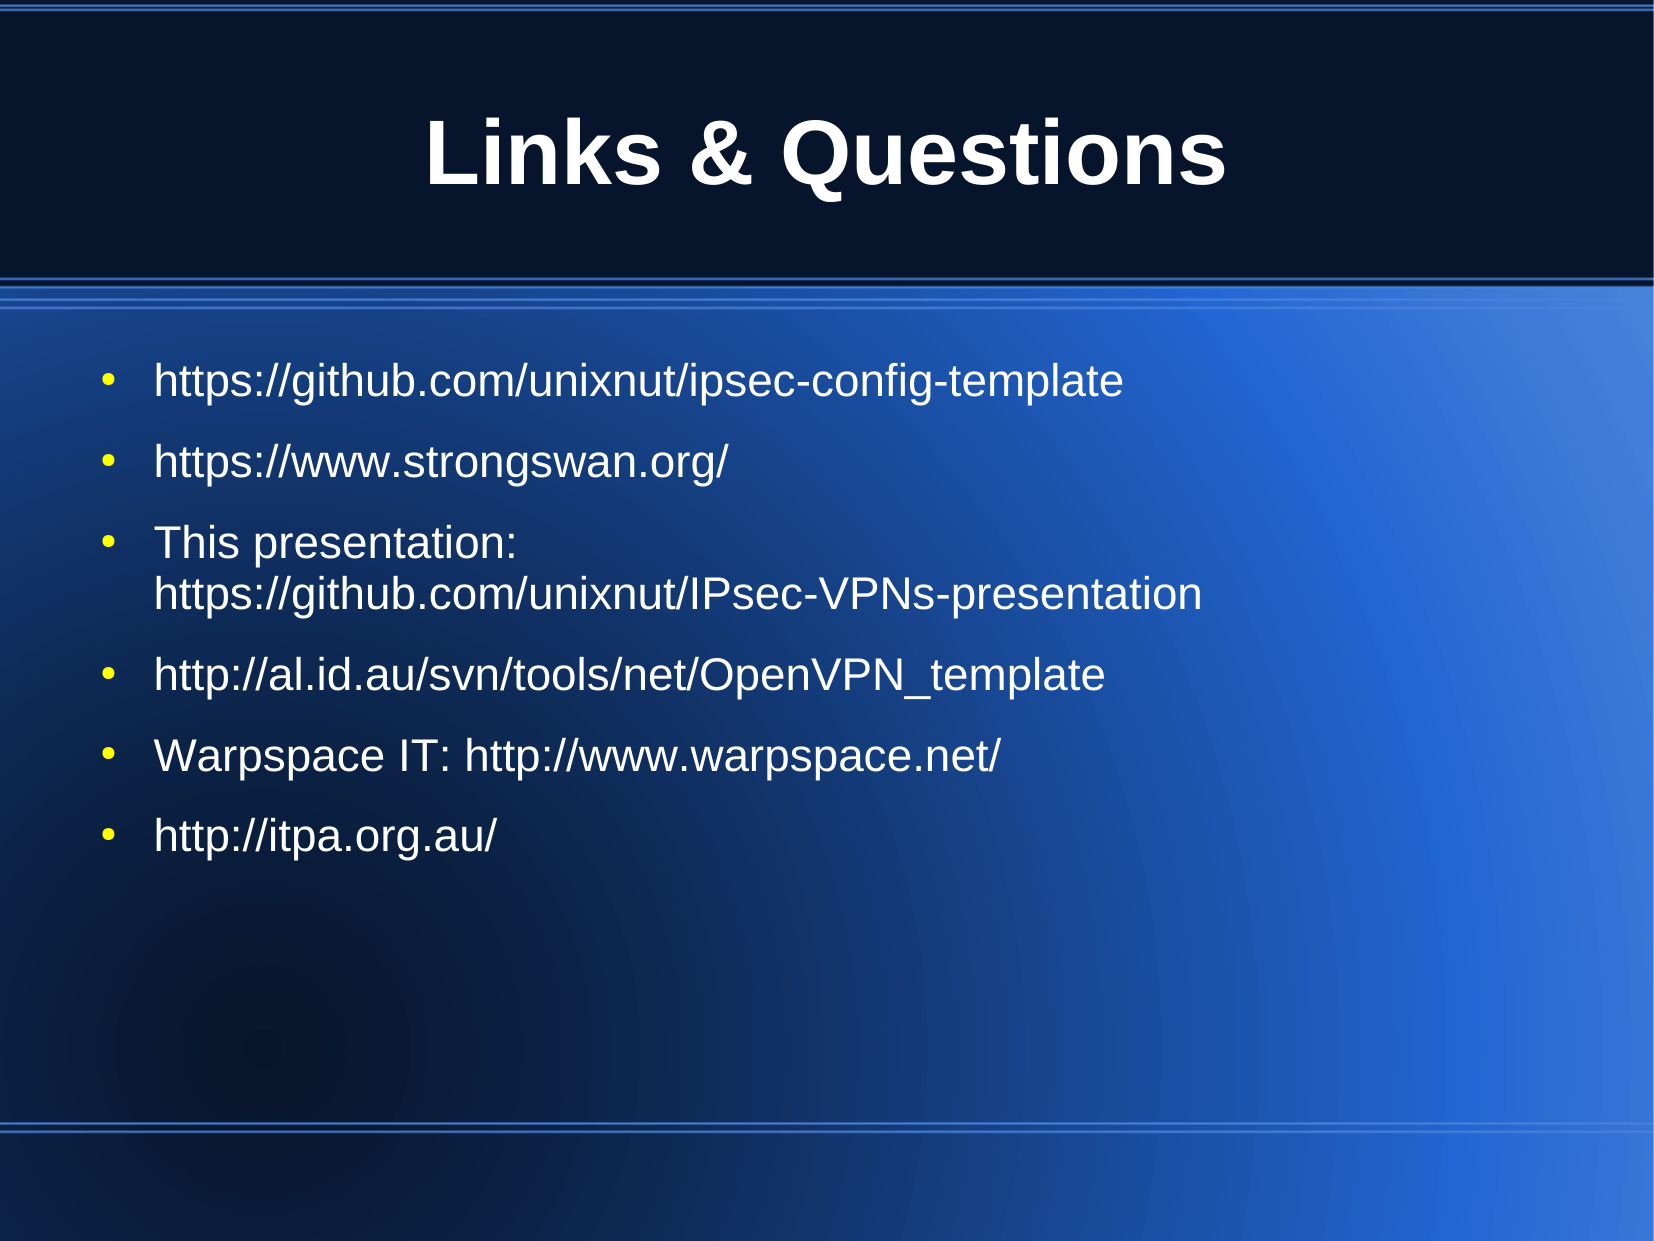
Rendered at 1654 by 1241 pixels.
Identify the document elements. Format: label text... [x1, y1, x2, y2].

list https://github.com/unixnut/ipsec-config-template https://www.strongswan.org/ This presentation: https://github.com/unixnut/IPsec-VPNs-presentation http://al.id.au/svn/tools/net/OpenVPN_template Warpspace IT: http://www.warpspace.net/ http://itpa.org.au/ [82, 355, 1571, 862]
picture [0, 0, 1654, 1241]
title Links & Questions [82, 49, 1571, 257]
